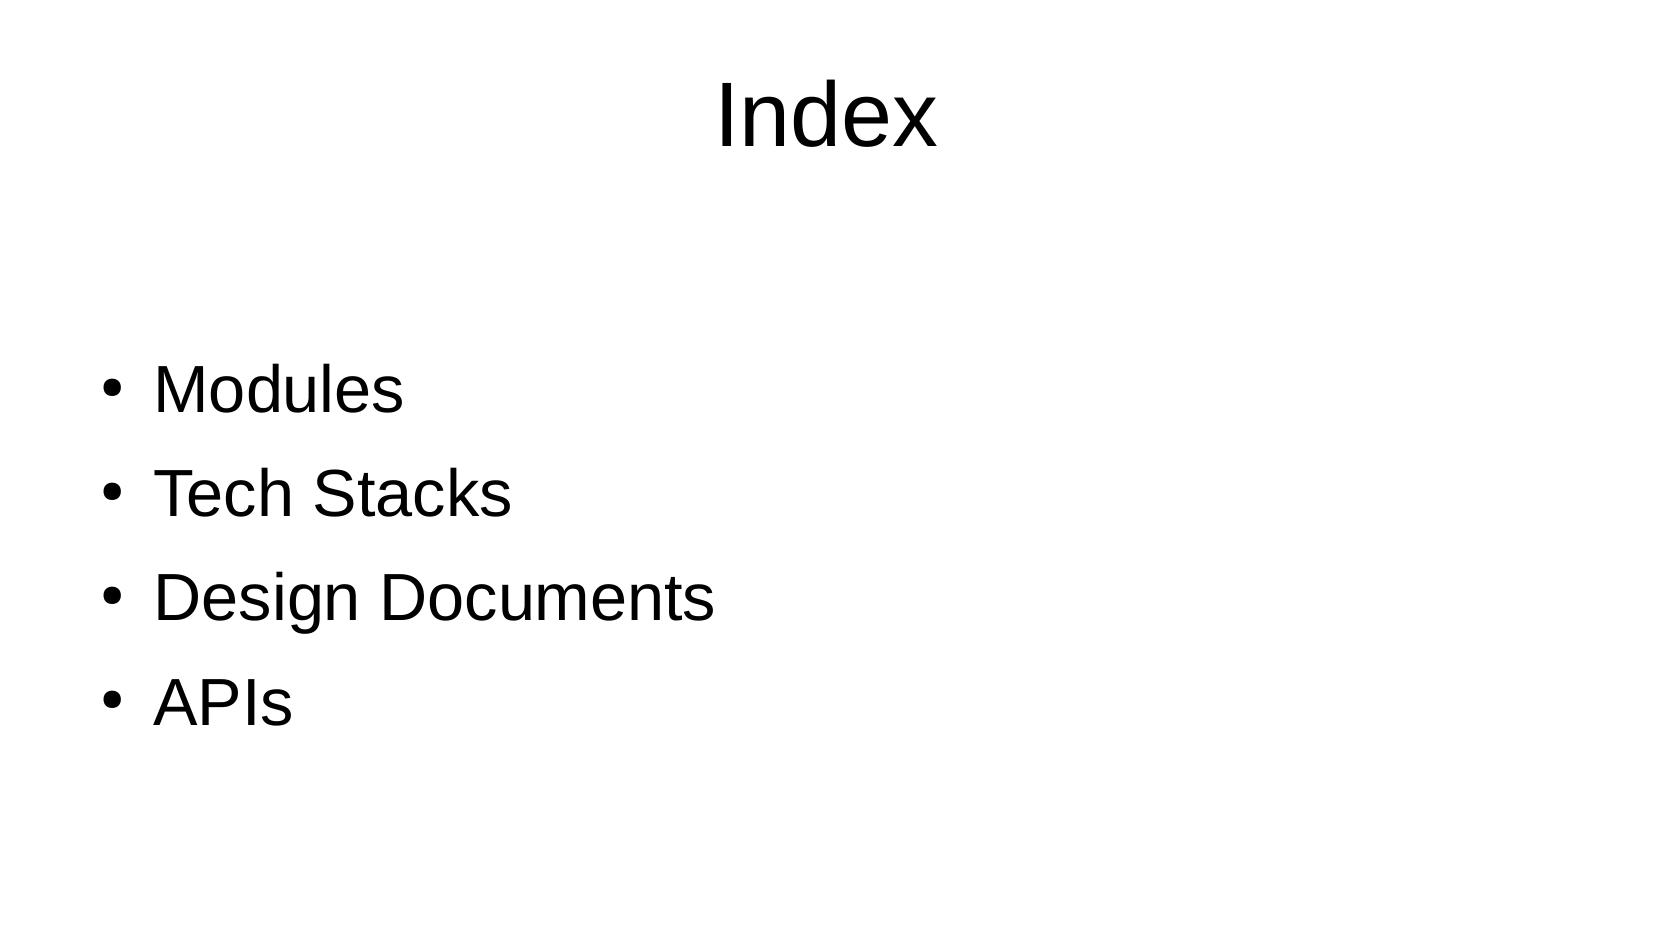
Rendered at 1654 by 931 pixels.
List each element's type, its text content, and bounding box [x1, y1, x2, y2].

list Modules Tech Stacks Design Documents APIs [82, 211, 1571, 880]
title Index [82, 37, 1571, 193]
